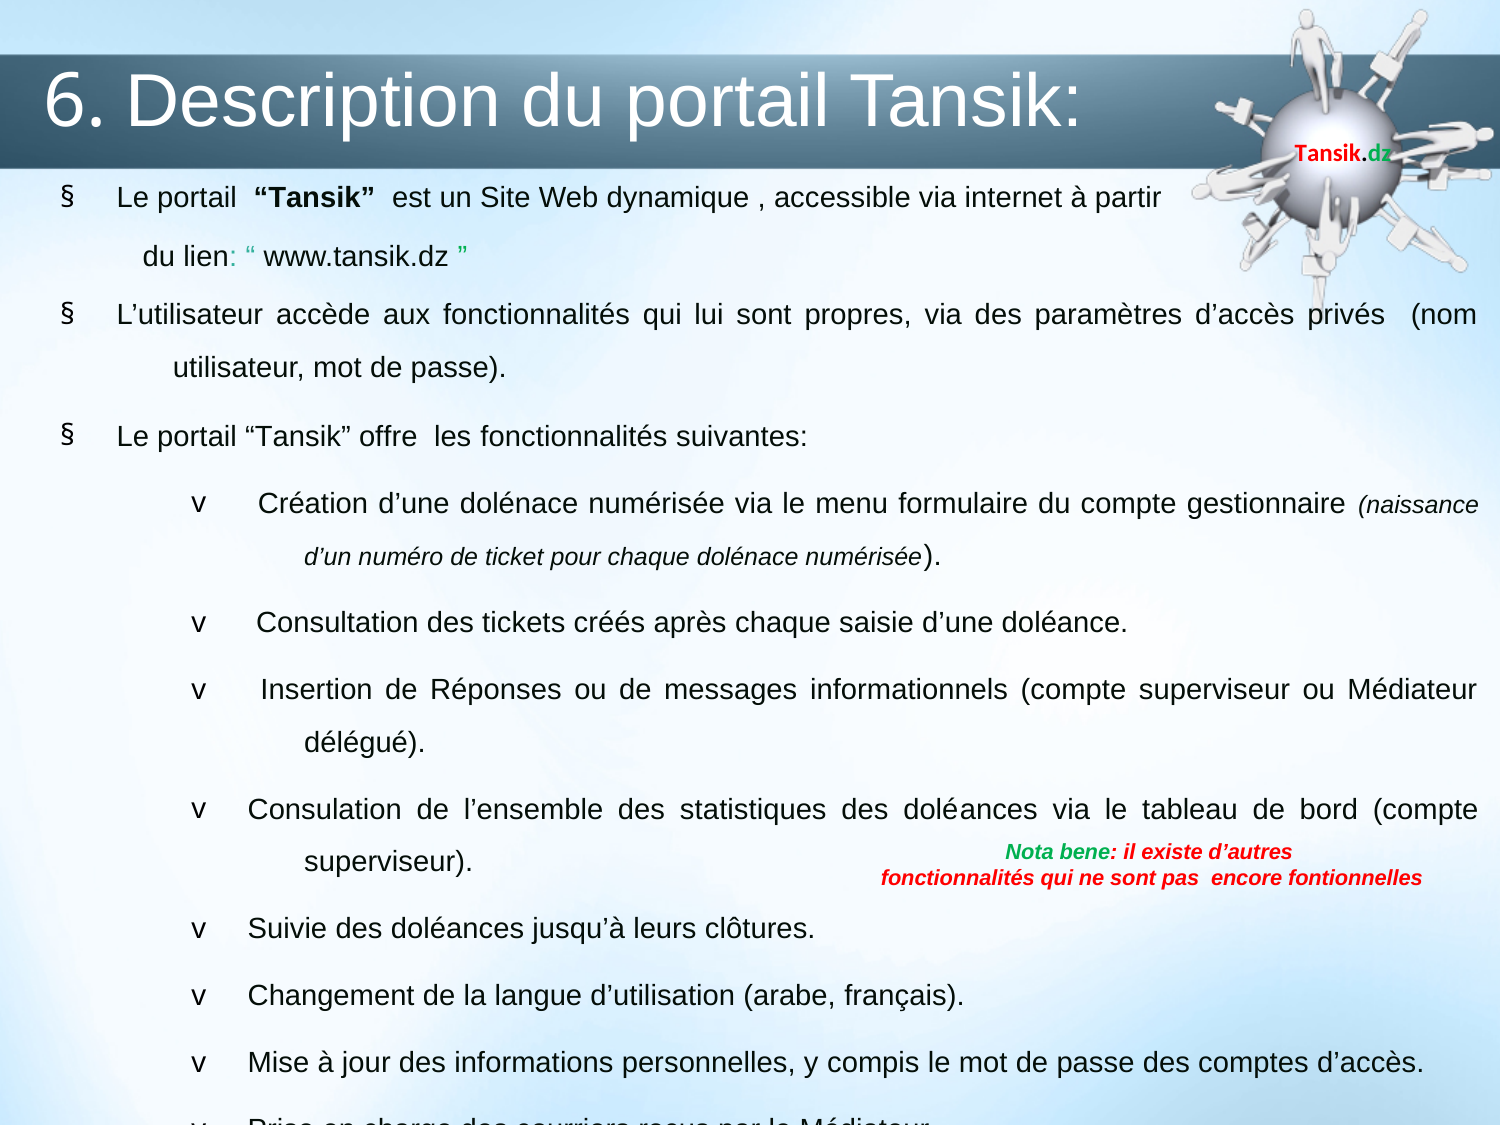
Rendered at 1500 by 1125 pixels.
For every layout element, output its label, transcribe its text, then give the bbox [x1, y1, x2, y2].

text_box Le portail “Tansik” est un Site Web dynamique , accessible via internet à partir du lien: “ www.tansik.dz ” L’utilisateur accède aux fonctionnalités qui lui sont propres, via des paramètres d’accès privés (nom utilisateur, mot de passe). Le portail “Tansik” offre les fonctionnalités suivantes: Création d’une dolénace numérisée via le menu formulaire du compte gestionnaire (naissance d’un numéro de ticket pour chaque dolénace numérisée). Consultation des tickets créés après chaque saisie d’une doléance. Insertion de Réponses ou de messages informationnels (compte superviseur ou Médiateur délégué). Consulation de l’ensemble des statistiques des doléances via le tableau de bord (compte superviseur). Suivie des doléances jusqu’à leurs clôtures. Changement de la langue d’utilisation (arabe, français). Mise à jour des informations personnelles, y compis le mot de passe des comptes d’accès. Prise en charge des courriers reçus par le Médiateur. [45, 153, 1495, 1099]
title 6. Description du portail Tansik: [28, 38, 1166, 156]
text_box Nota bene: il existe d’autres fonctionnalités qui ne sont pas encore fontionnelles [804, 811, 1494, 917]
text_box Tansik.dz [1279, 128, 1422, 153]
